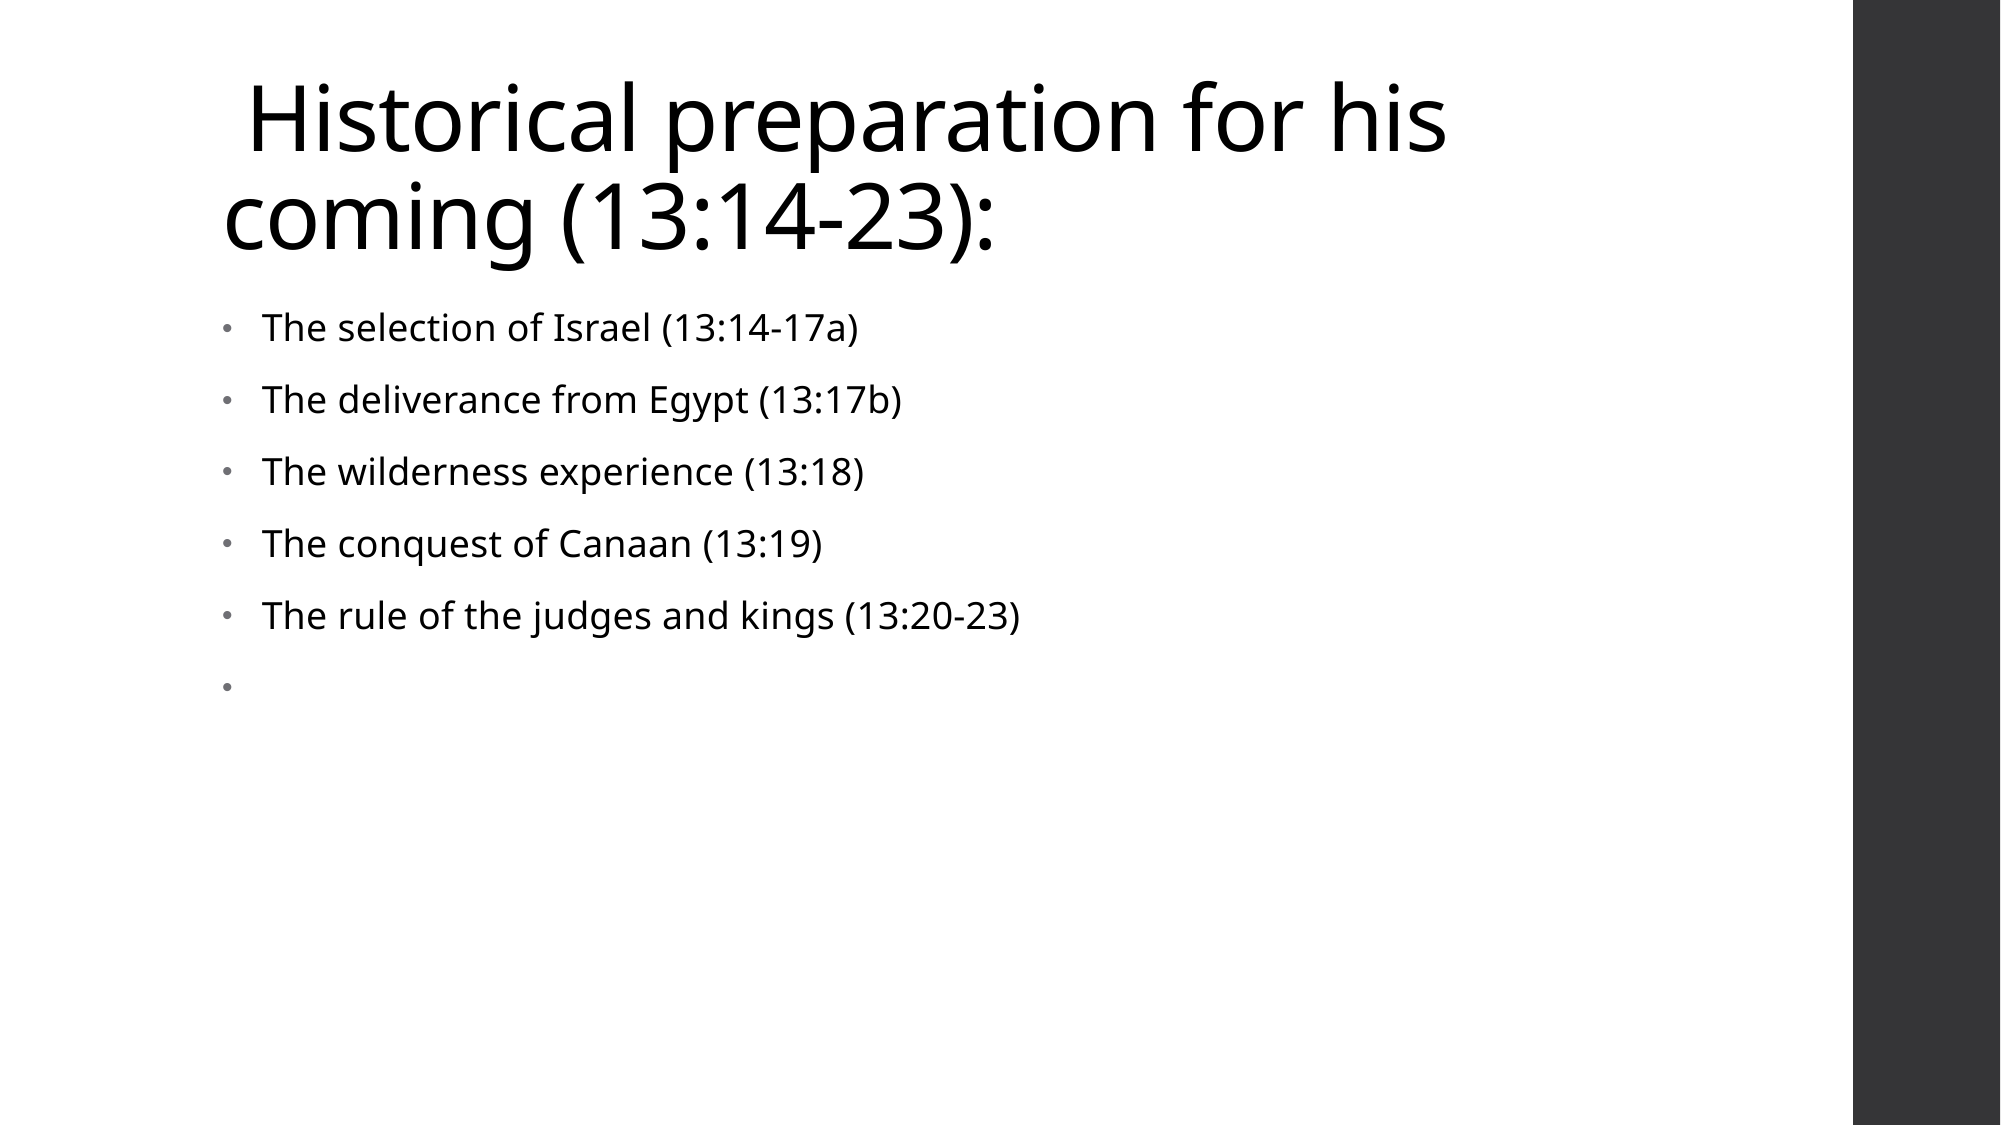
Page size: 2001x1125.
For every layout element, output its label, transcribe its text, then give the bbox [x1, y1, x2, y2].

title Historical preparation for his coming (13:14-23): [206, 60, 1797, 278]
list The selection of Israel (13:14-17a) The deliverance from Egypt (13:17b) The wilderness experience (13:18) The conquest of Canaan (13:19) The rule of the judges and kings (13:20-23) [206, 299, 1617, 1014]
